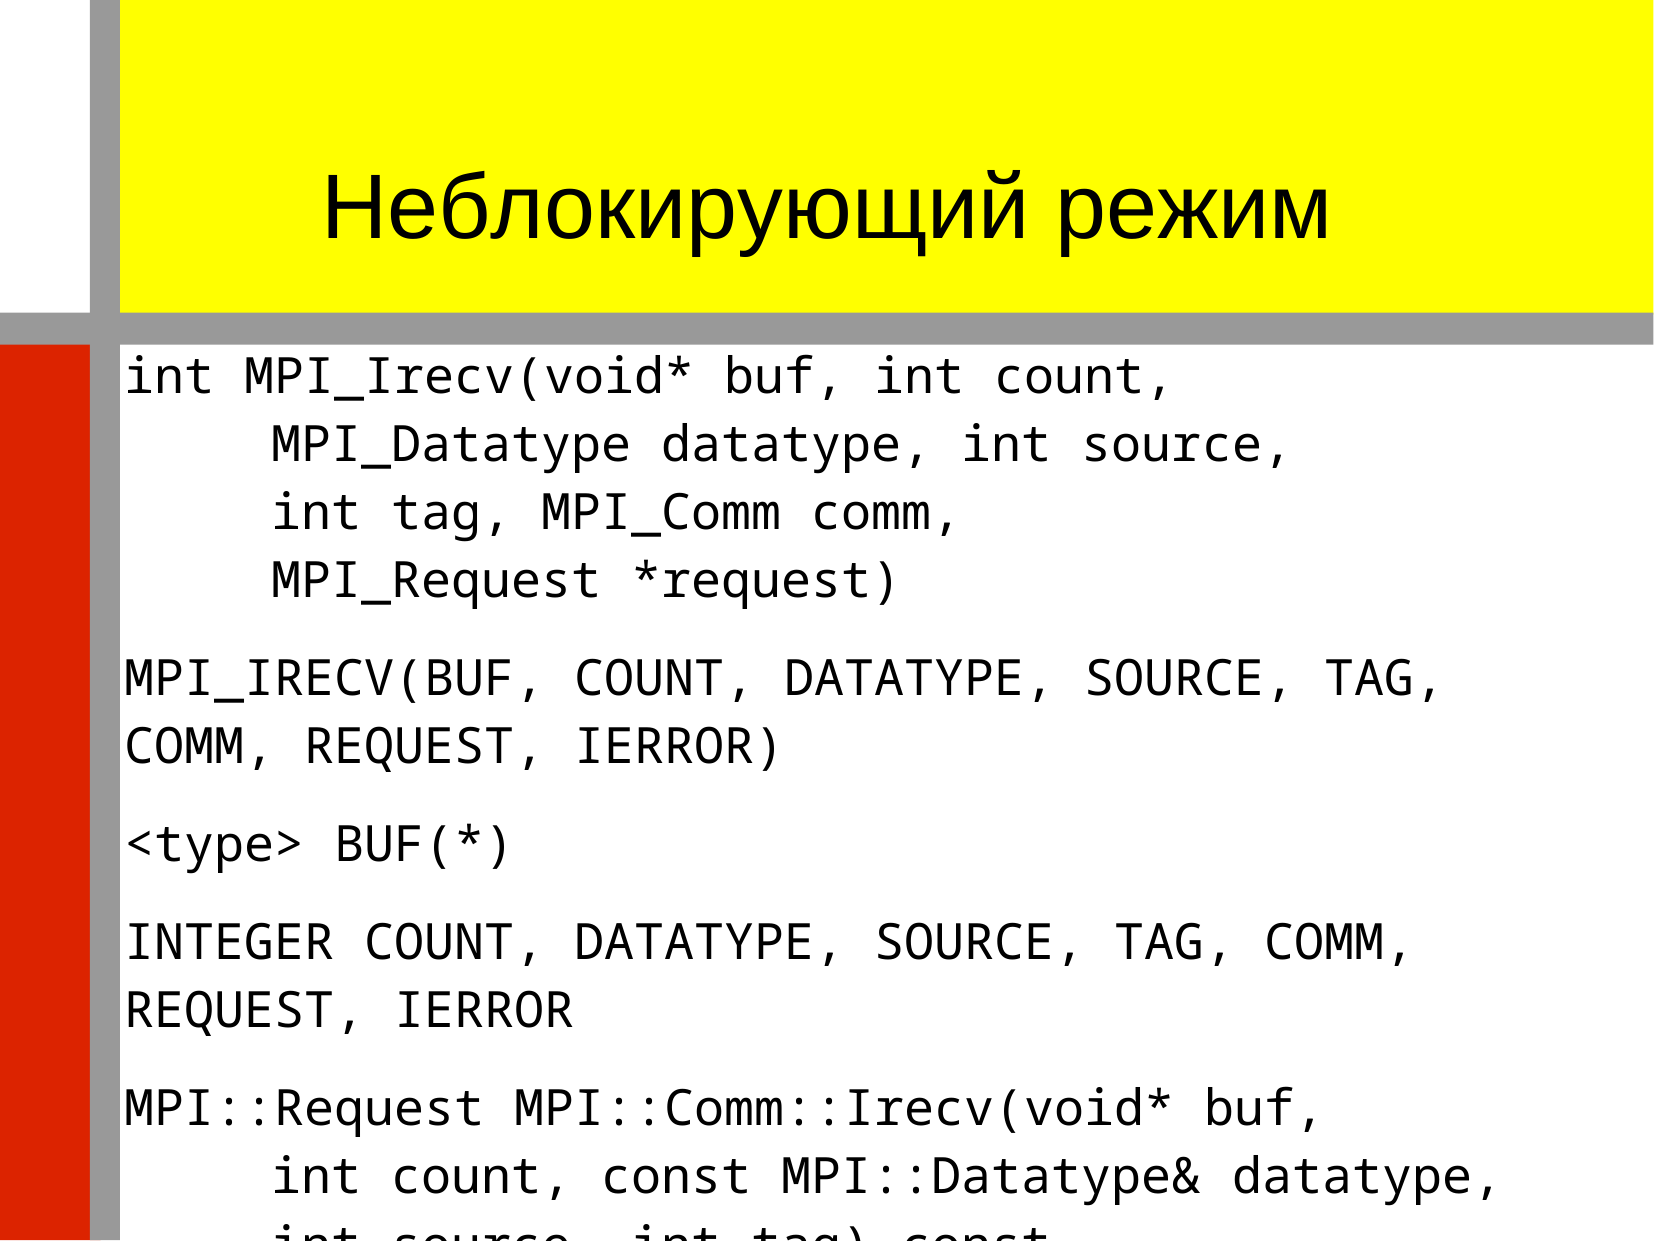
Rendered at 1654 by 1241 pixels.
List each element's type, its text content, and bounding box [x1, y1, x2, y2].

subtitle int MPI_Irecv(void* buf, int count, MPI_Datatype datatype, int source, int tag, MPI_Comm comm, MPI_Request *request) MPI_IRECV(BUF, COUNT, DATATYPE, SOURCE, TAG, COMM, REQUEST, IERROR) <type> BUF(*) INTEGER COUNT, DATATYPE, SOURCE, TAG, COMM, REQUEST, IERROR MPI::Request MPI::Comm::Irecv(void* buf, int count, const MPI::Datatype& datatype, int source, int tag) const [124, 355, 1537, 1241]
title Неблокирующий режим [121, 102, 1534, 311]
